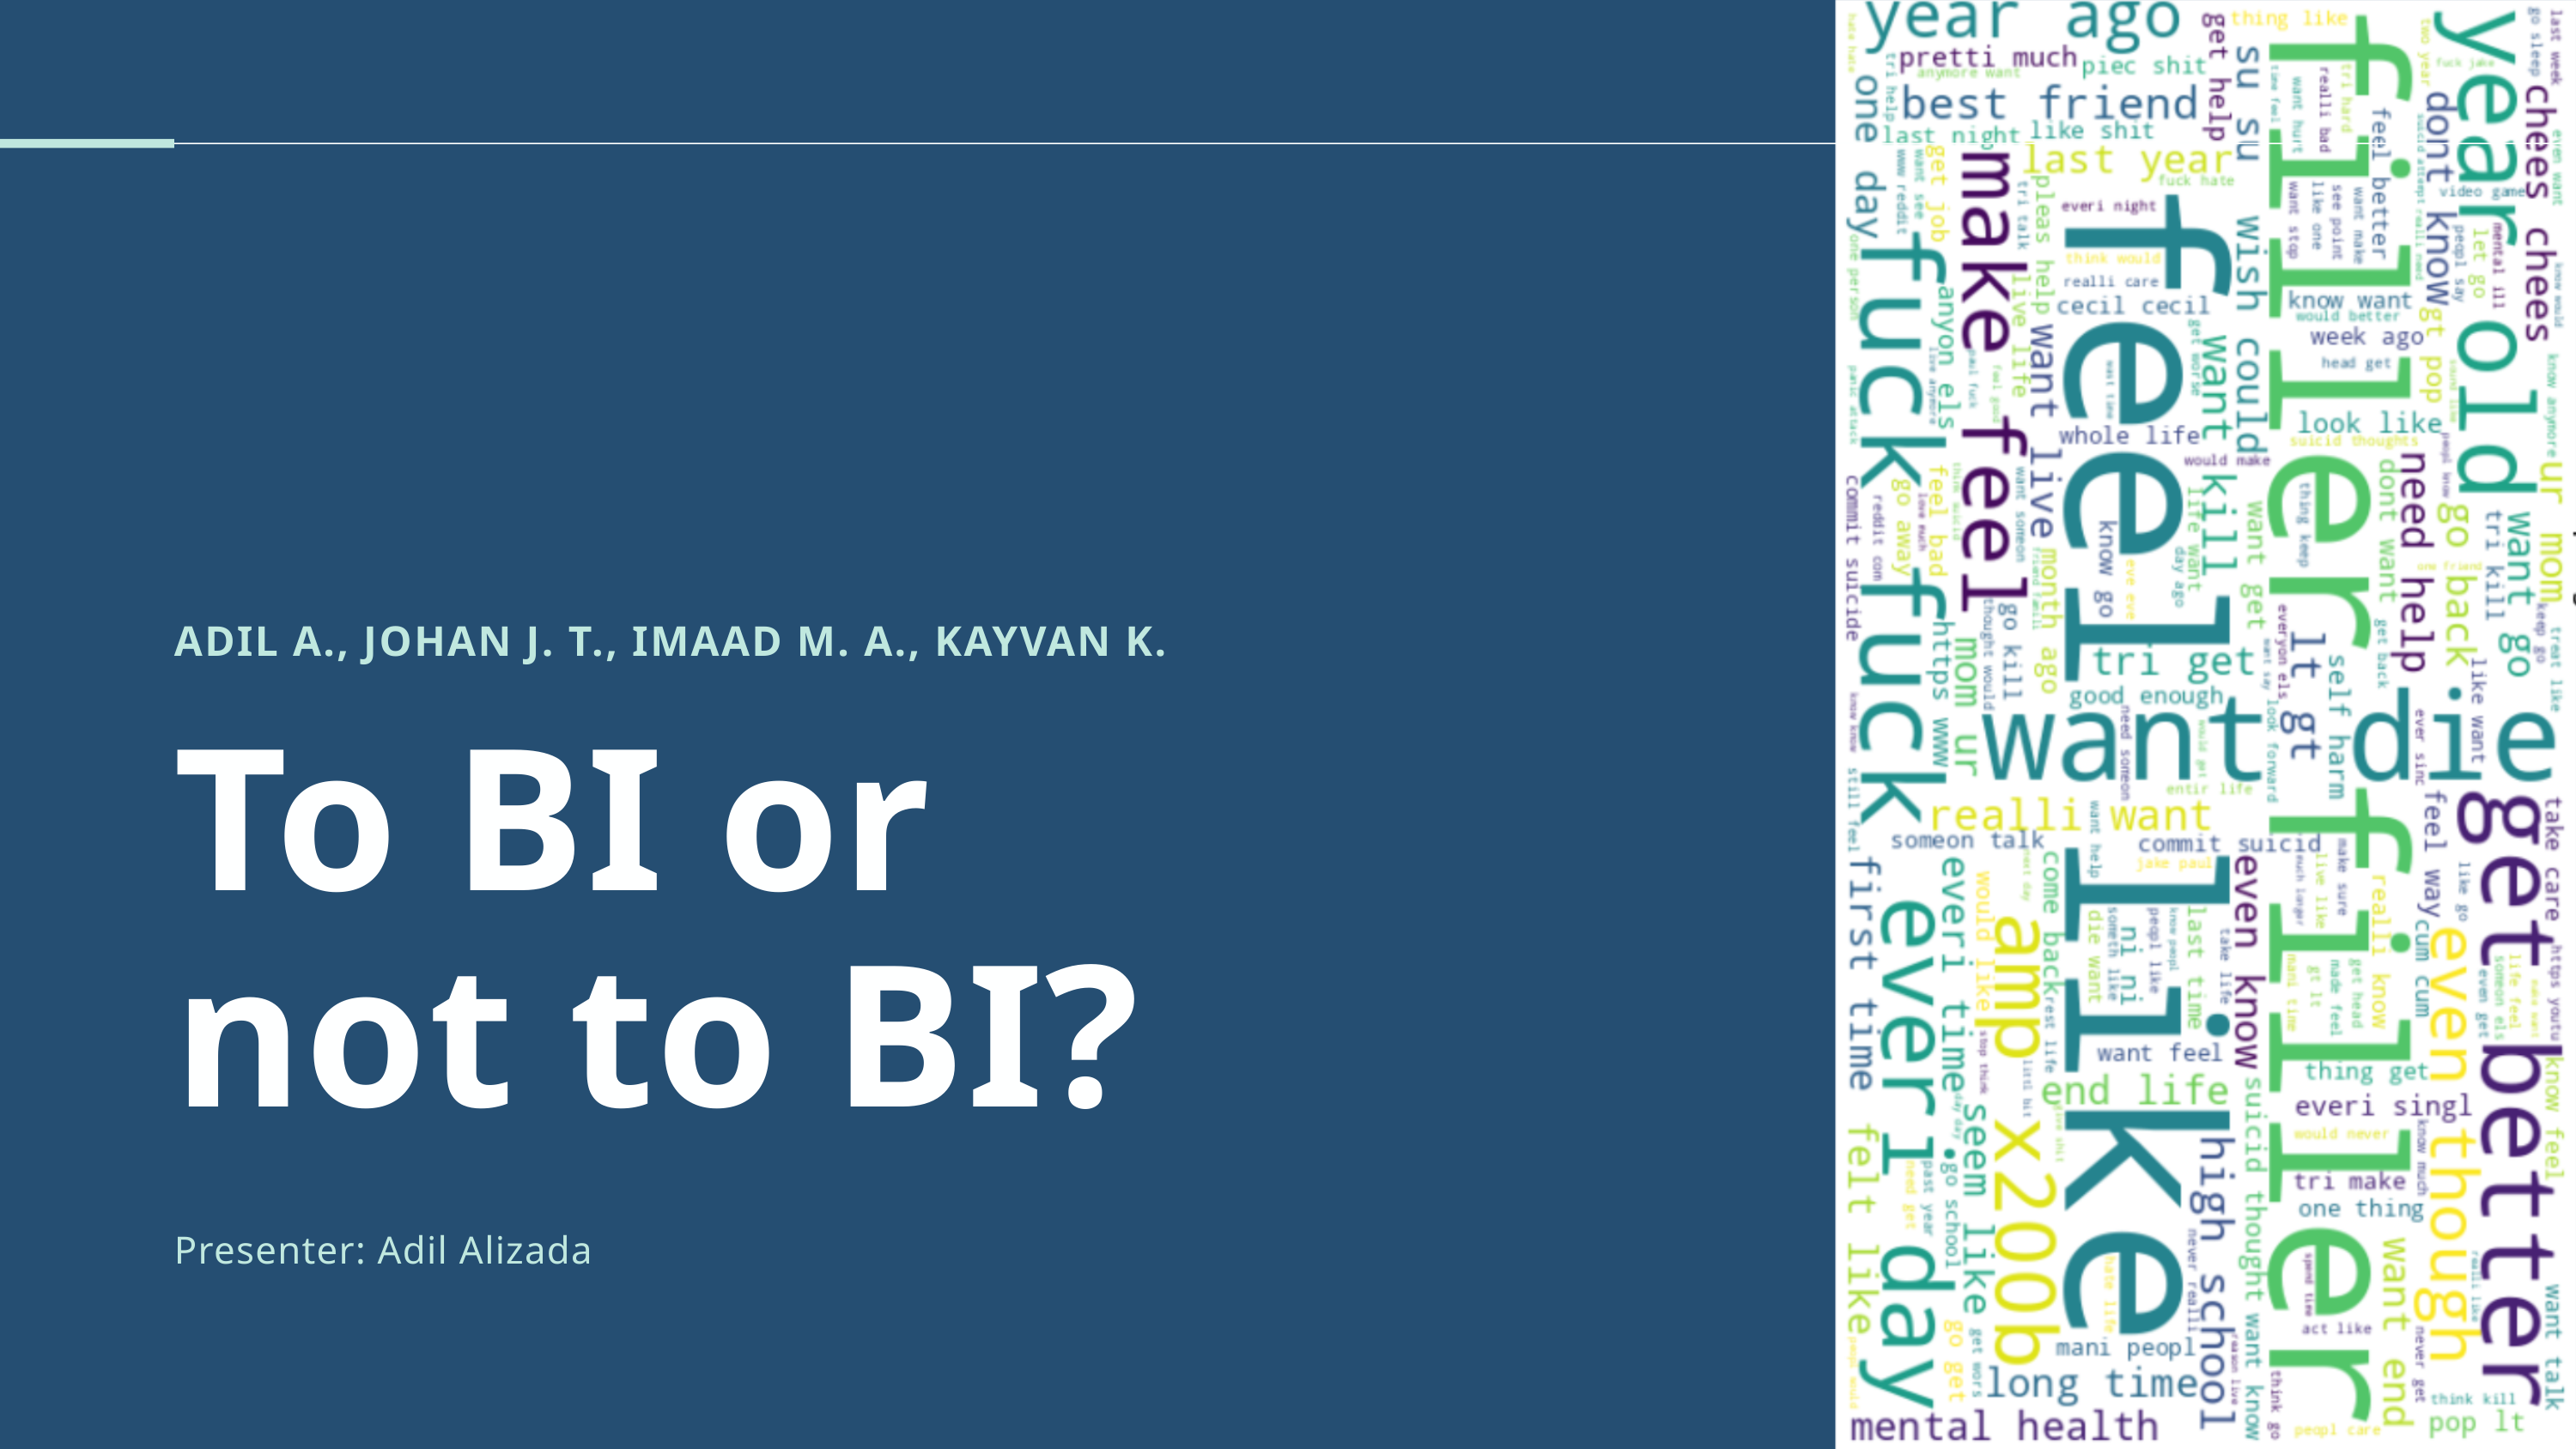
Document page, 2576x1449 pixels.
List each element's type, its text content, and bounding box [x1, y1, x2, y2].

text_box ADIL A., JOHAN J. T., IMAAD M. A., KAYVAN K. [173, 611, 1229, 665]
picture [1835, 144, 2576, 1449]
picture [1835, 0, 2576, 142]
text_box To BI or not to BI? [173, 713, 1229, 1147]
text_box Presenter: Adil Alizada [173, 1215, 1229, 1272]
text_box [0, 138, 2576, 149]
